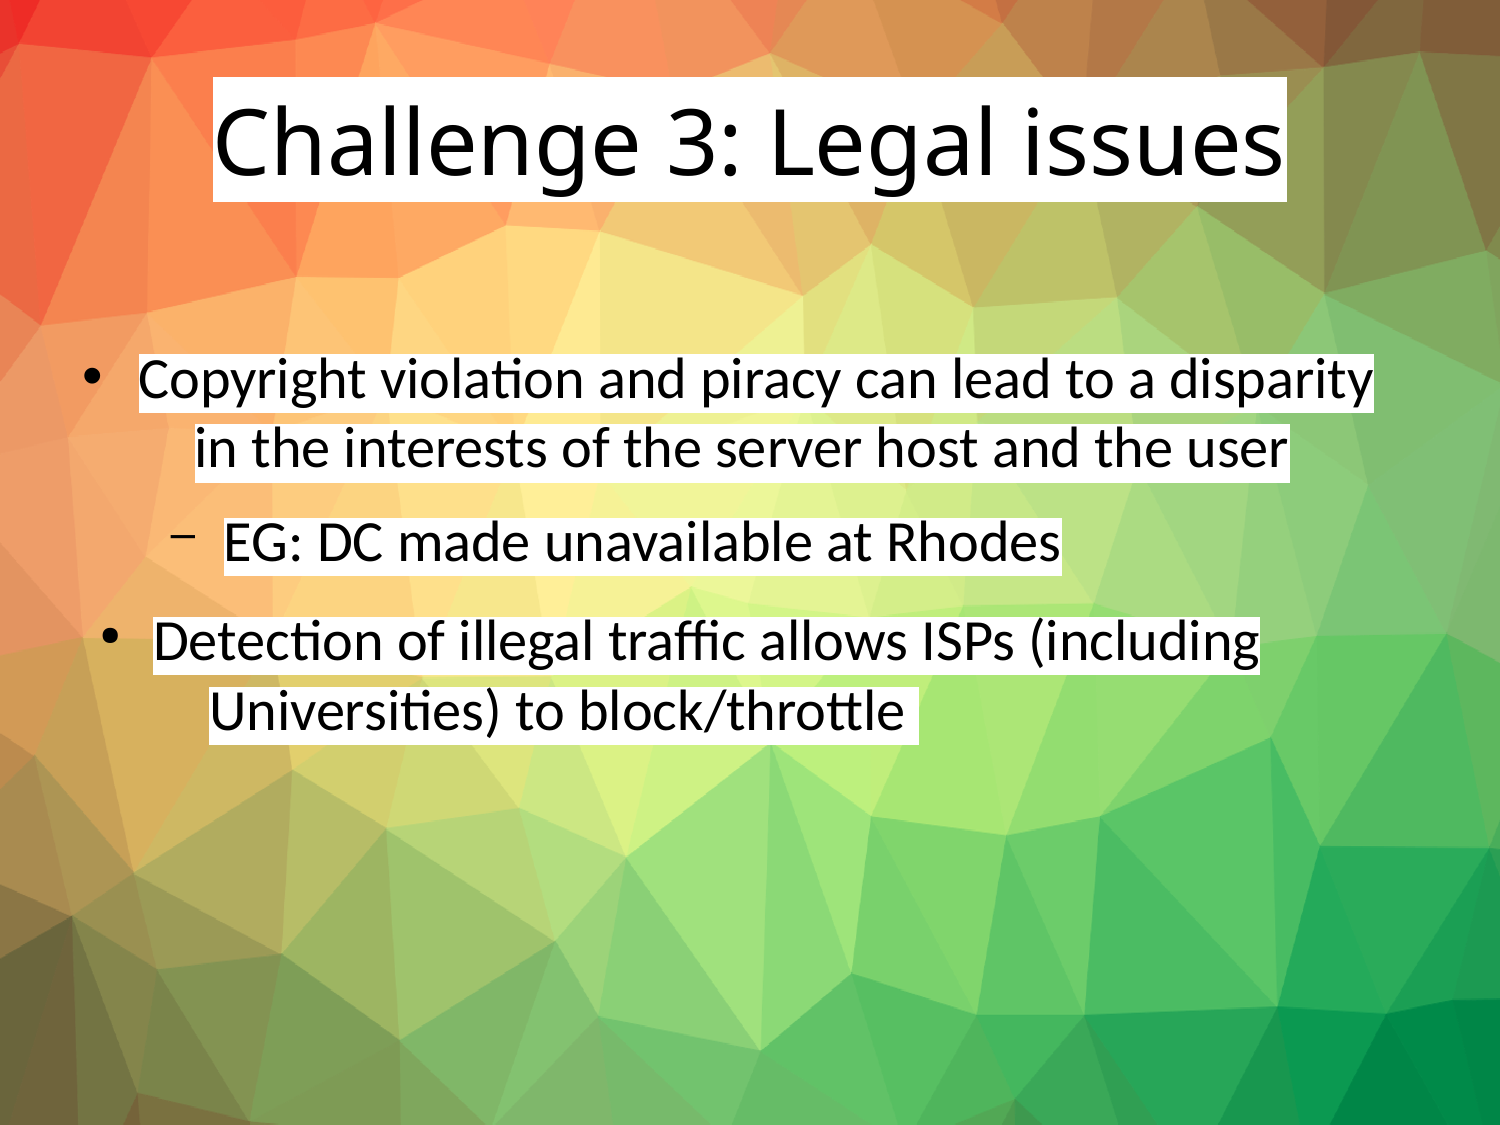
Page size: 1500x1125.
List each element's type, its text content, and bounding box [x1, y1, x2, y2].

title Challenge 3: Legal issues [75, 45, 1426, 233]
list Copyright violation and piracy can lead to a disparity in the interests of the server host and the user EG: DC made unavailable at Rhodes Detection of illegal traffic allows ISPs (including Universities) to block/throttle [67, 332, 1418, 1075]
picture [0, 0, 1500, 1125]
